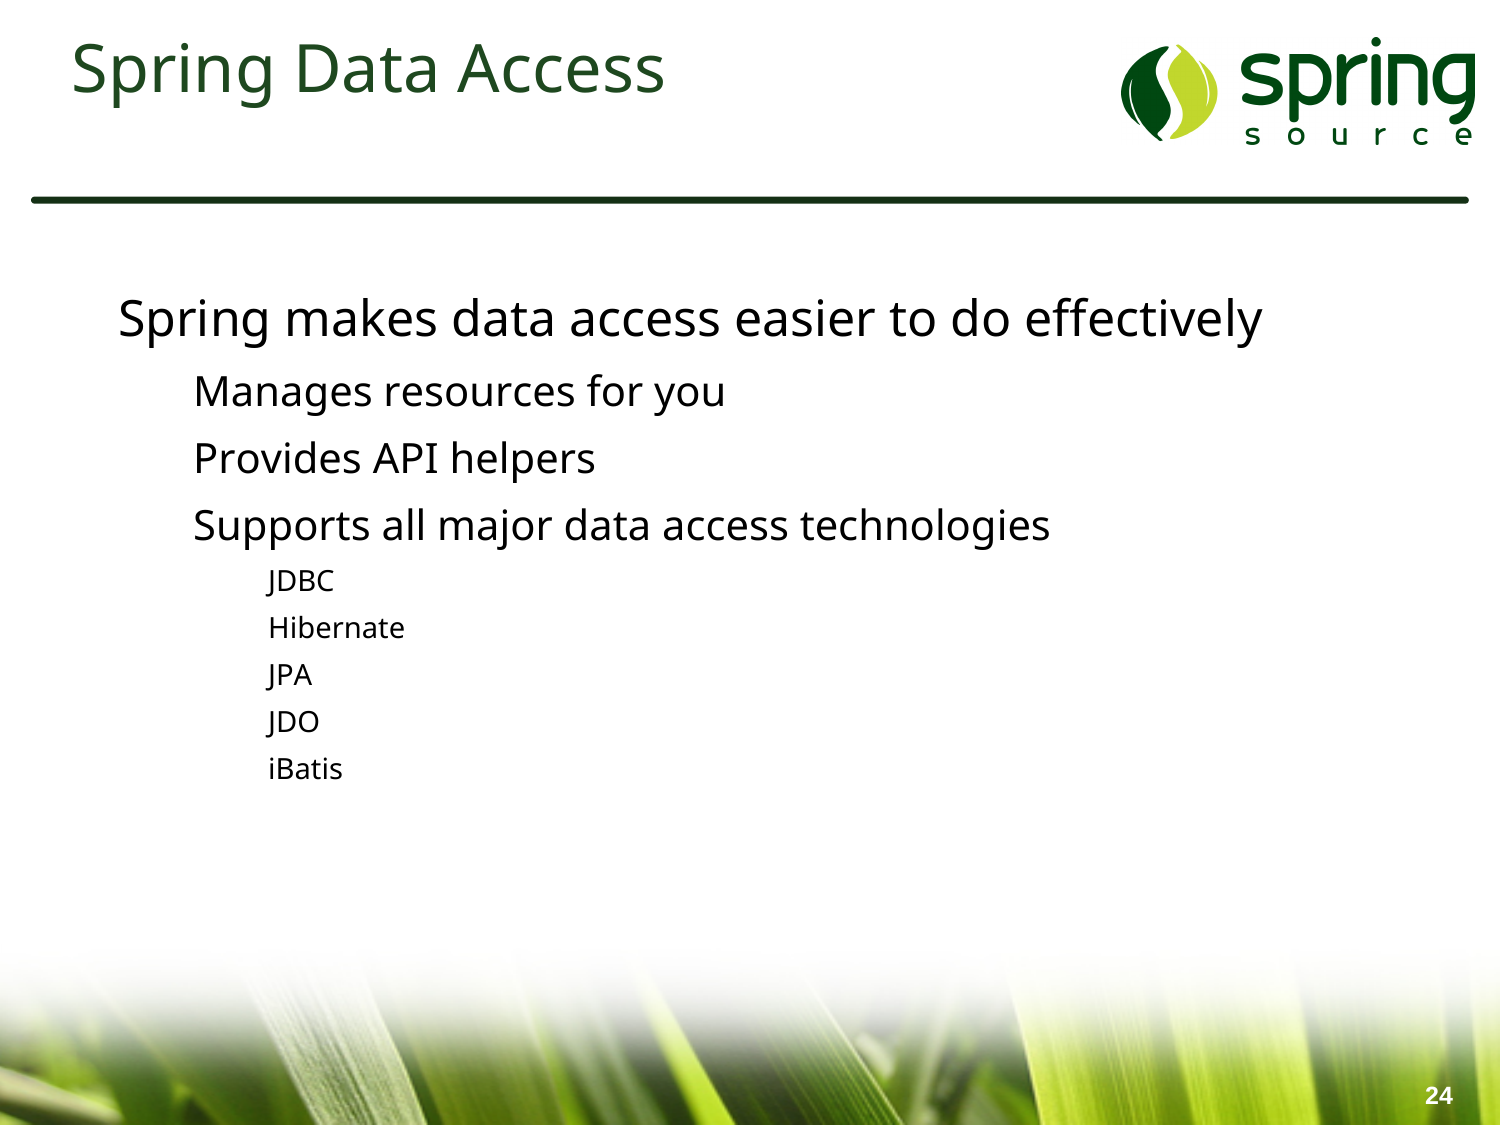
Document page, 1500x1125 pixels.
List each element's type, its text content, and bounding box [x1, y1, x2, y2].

picture [1121, 37, 1475, 145]
list Spring makes data access easier to do effectively Manages resources for you Provides API helpers Supports all major data access technologies JDBC Hibernate JPA JDO iBatis [103, 275, 1394, 938]
title Spring Data Access [56, 13, 1089, 176]
picture [0, 944, 1500, 1125]
